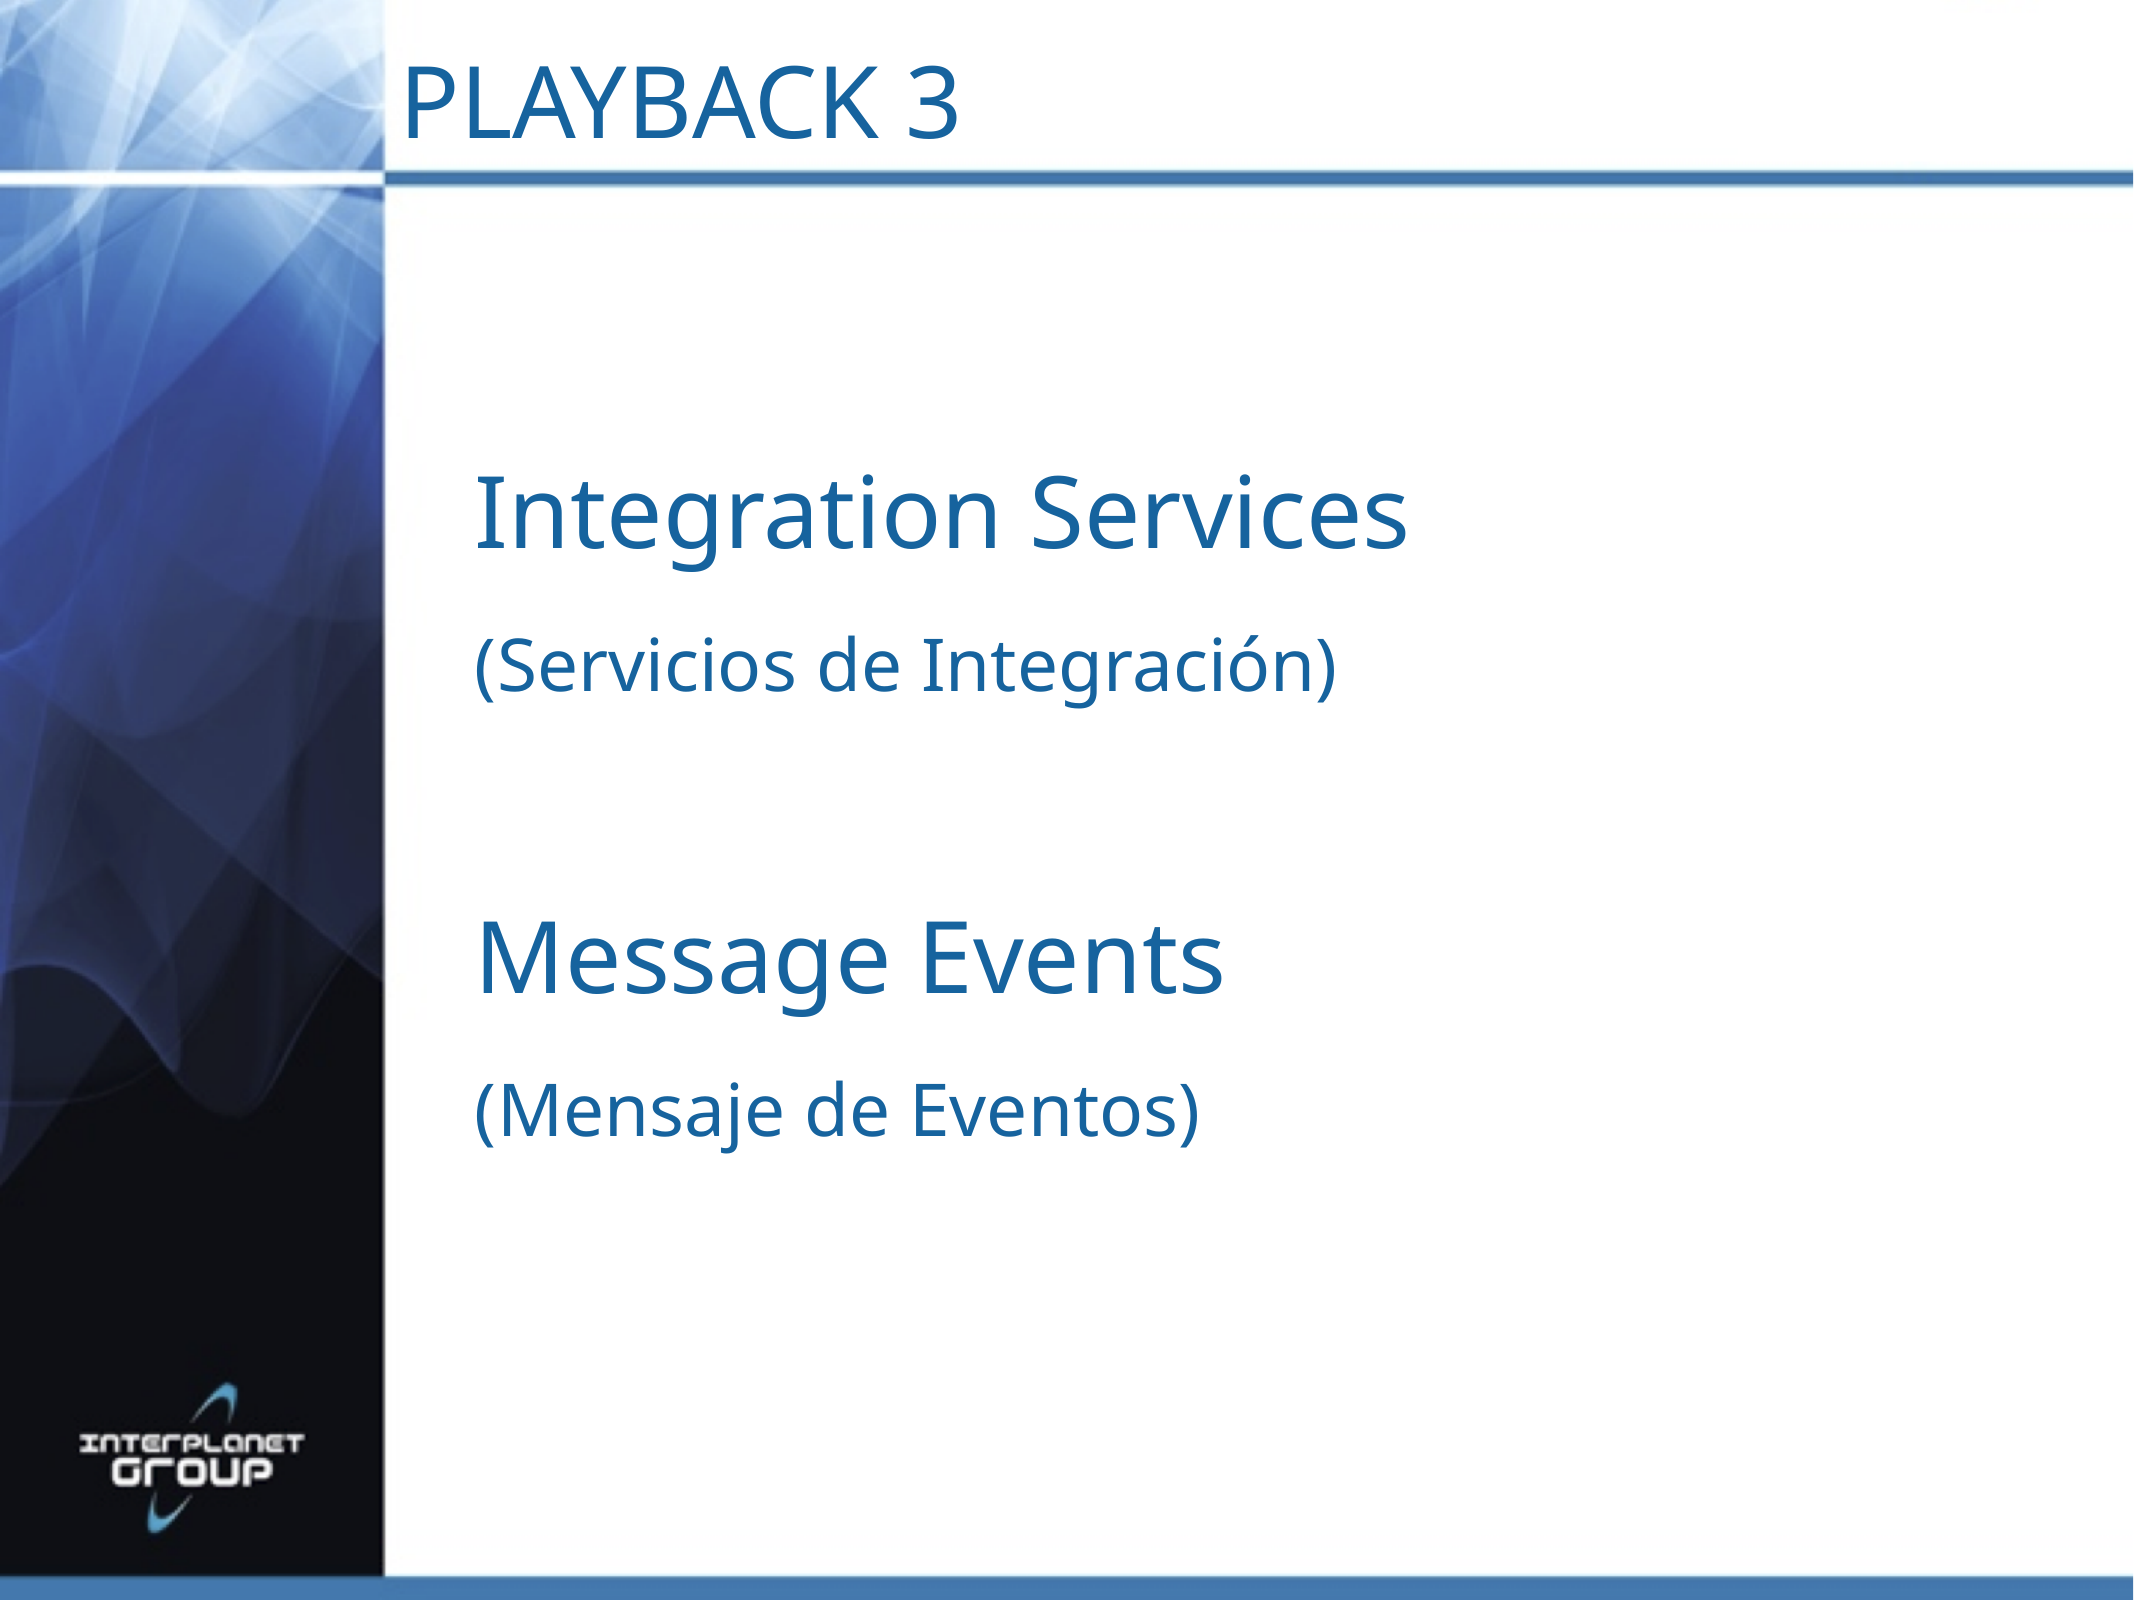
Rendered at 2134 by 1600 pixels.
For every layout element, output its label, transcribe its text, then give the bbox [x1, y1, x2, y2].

list Integration Services (Servicios de Integración) Message Events (Mensaje de Eventos) [391, 335, 2109, 1264]
picture [0, 0, 2134, 1600]
title PLAYBACK 3 [391, 0, 2109, 283]
